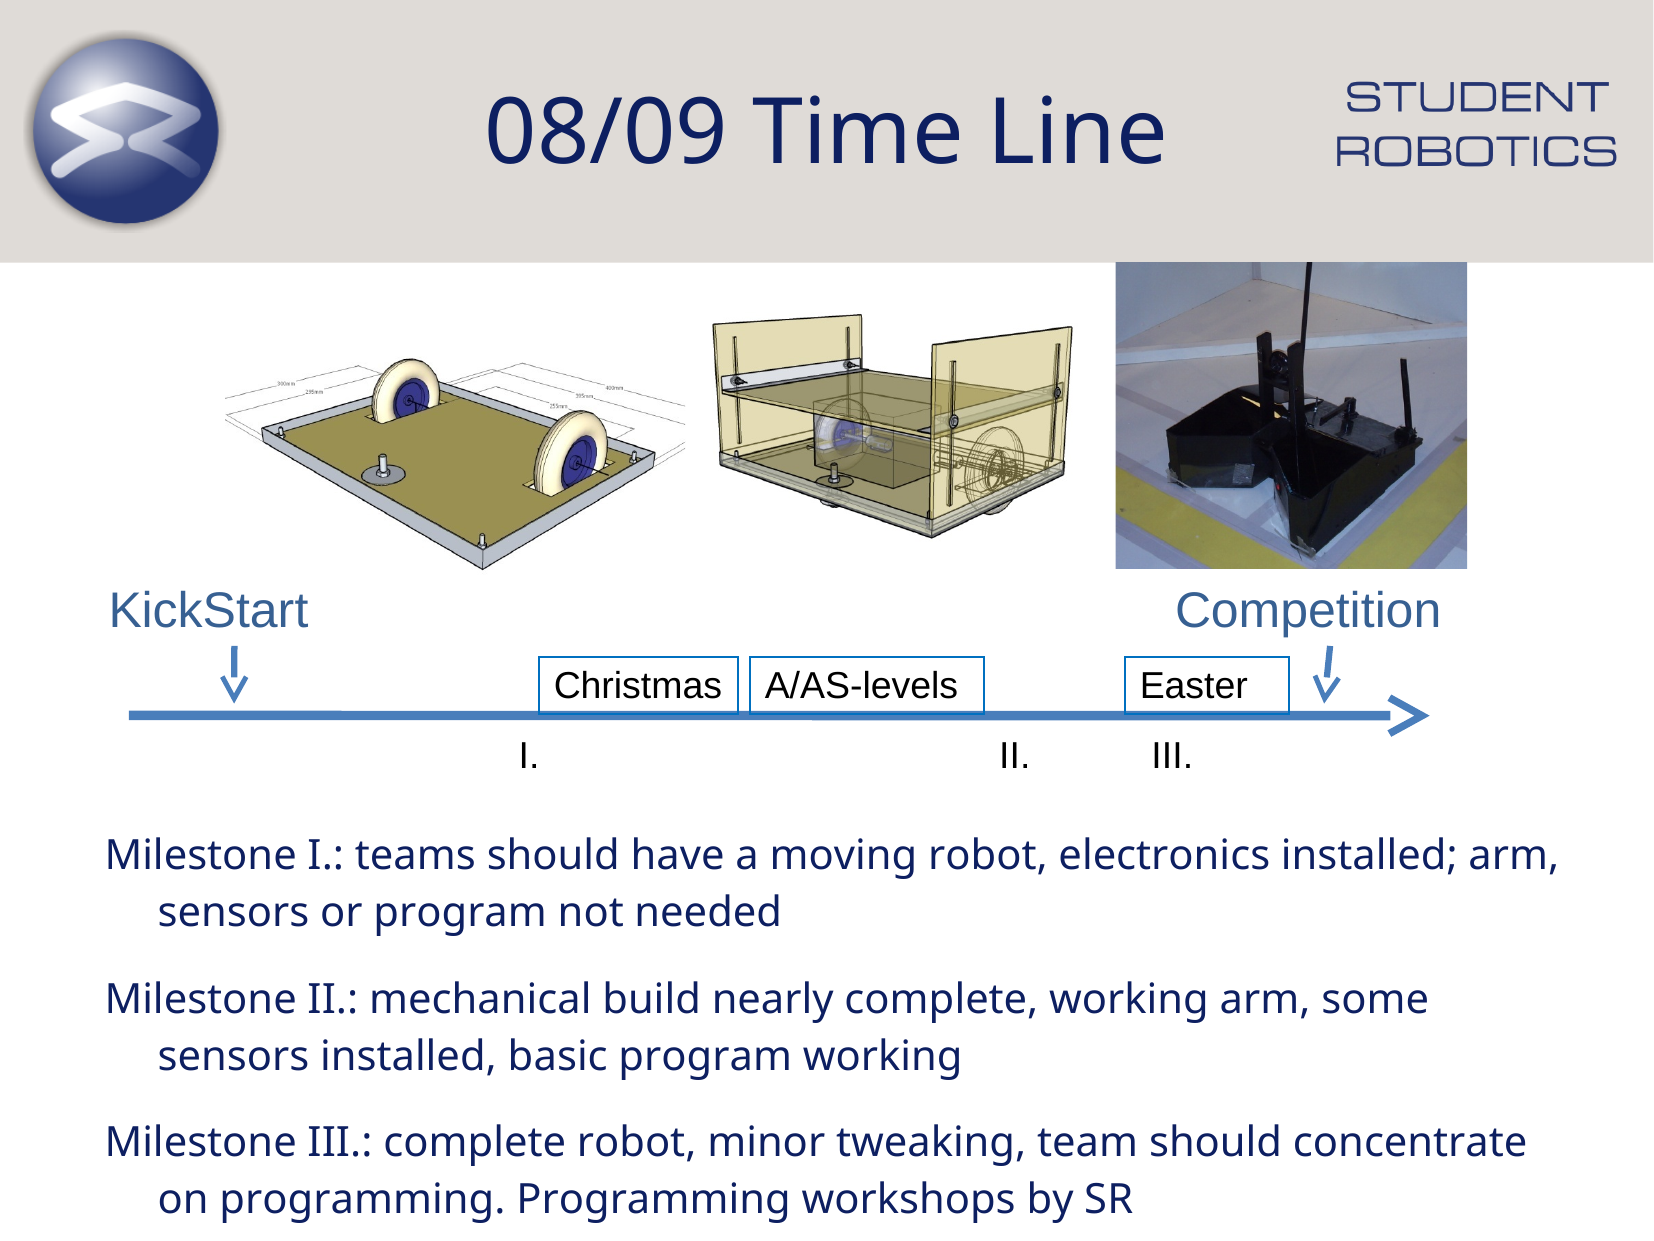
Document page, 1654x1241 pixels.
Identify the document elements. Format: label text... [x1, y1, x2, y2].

title 08/09 Time Line [82, 7, 1571, 250]
text_box I. [503, 727, 563, 785]
text_box Easter [1125, 656, 1290, 715]
text_box II. [984, 727, 1067, 785]
picture [705, 306, 1081, 545]
text_box Competition [1160, 574, 1501, 646]
picture [9, 19, 82, 245]
text_box KickStart [93, 574, 376, 646]
picture [1115, 262, 1468, 569]
text_box A/AS-levels [749, 656, 985, 715]
picture [1571, 68, 1633, 174]
text_box III. [1136, 727, 1219, 785]
list Milestone I.: teams should have a moving robot, electronics installed; arm, sensors or program not needed Milestone II.: mechanical build nearly complete, working arm, some sensors installed, basic program working Milestone III.: complete robot, minor tweaking, team should concentrate on programming. Programming workshops by SR [86, 825, 1576, 1207]
picture [225, 356, 686, 605]
text_box Christmas [539, 656, 739, 715]
